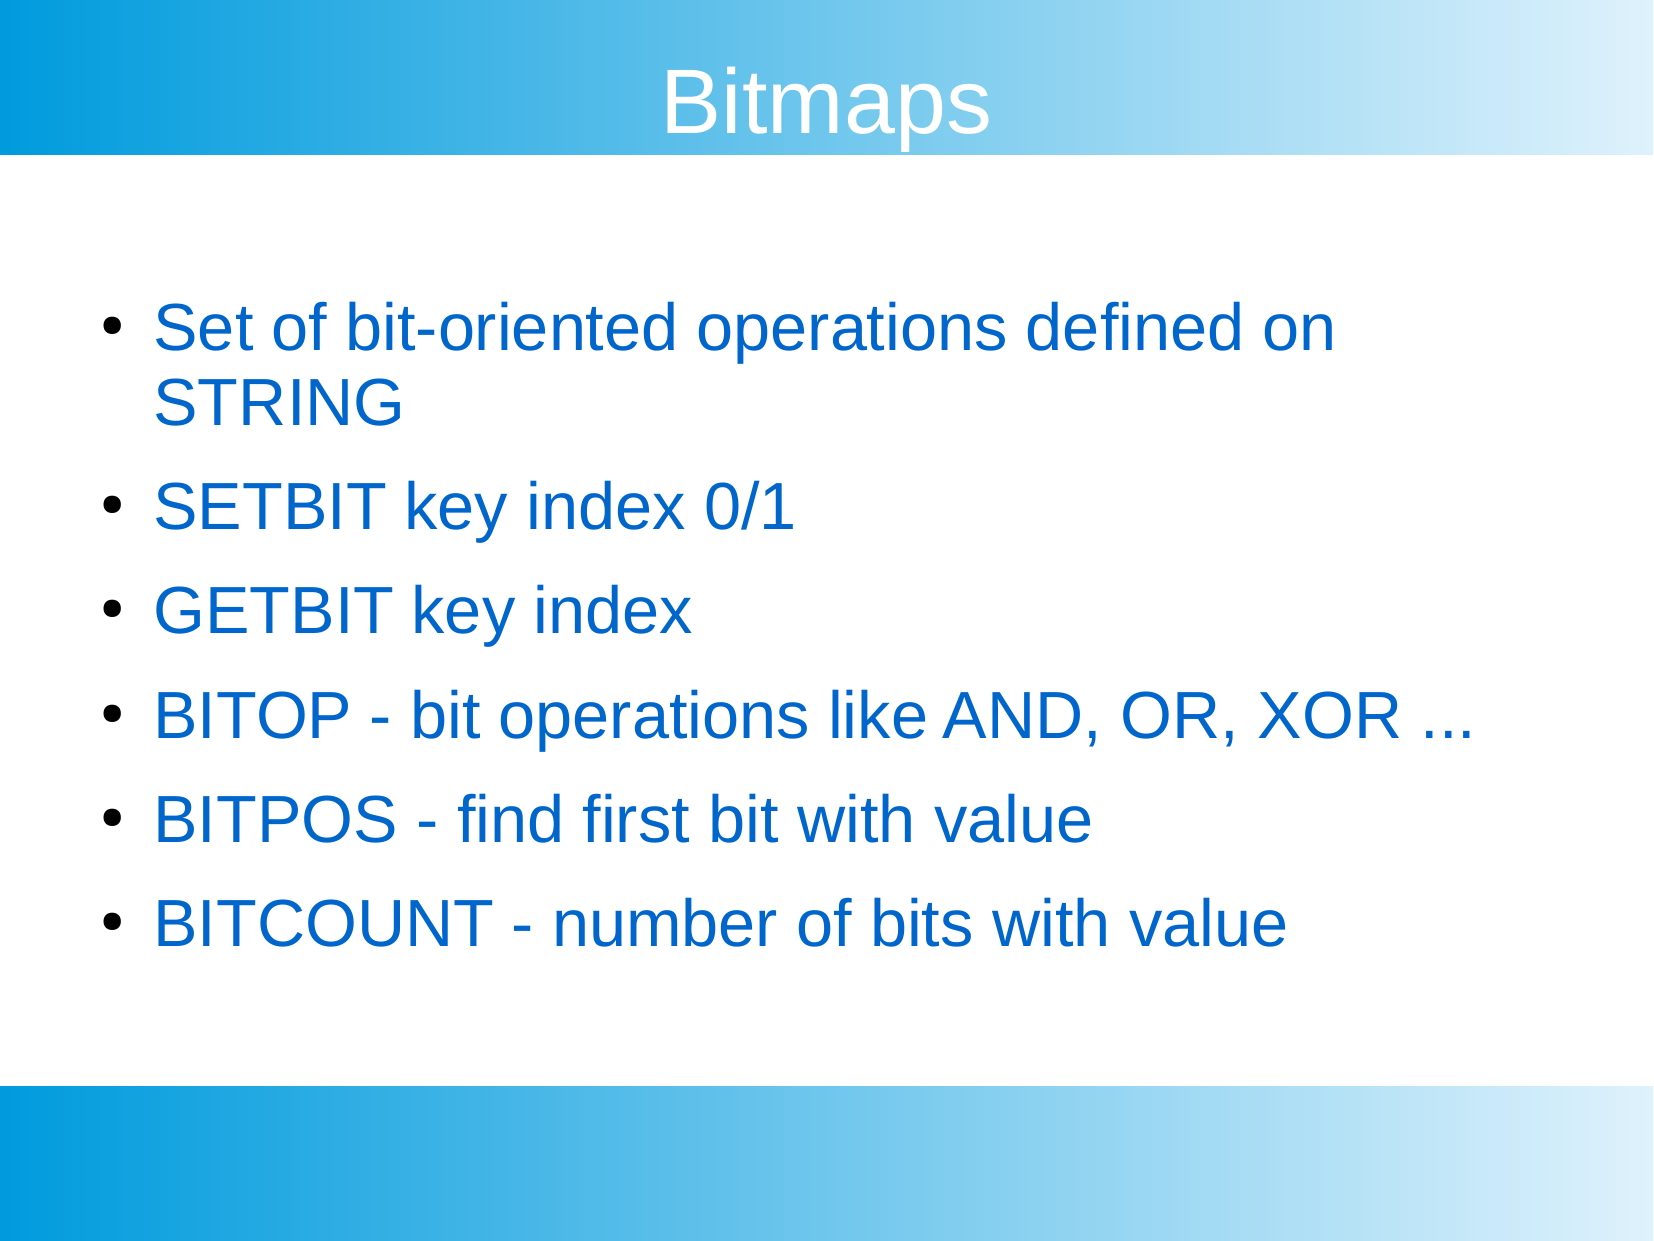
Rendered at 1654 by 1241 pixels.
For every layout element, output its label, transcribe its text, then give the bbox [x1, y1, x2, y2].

title Bitmaps [82, 49, 1571, 155]
list Set of bit-oriented operations defined on STRING SETBIT key index 0/1 GETBIT key index BITOP - bit operations like AND, OR, XOR ... BITPOS - find first bit with value BITCOUNT - number of bits with value [82, 290, 1571, 1010]
